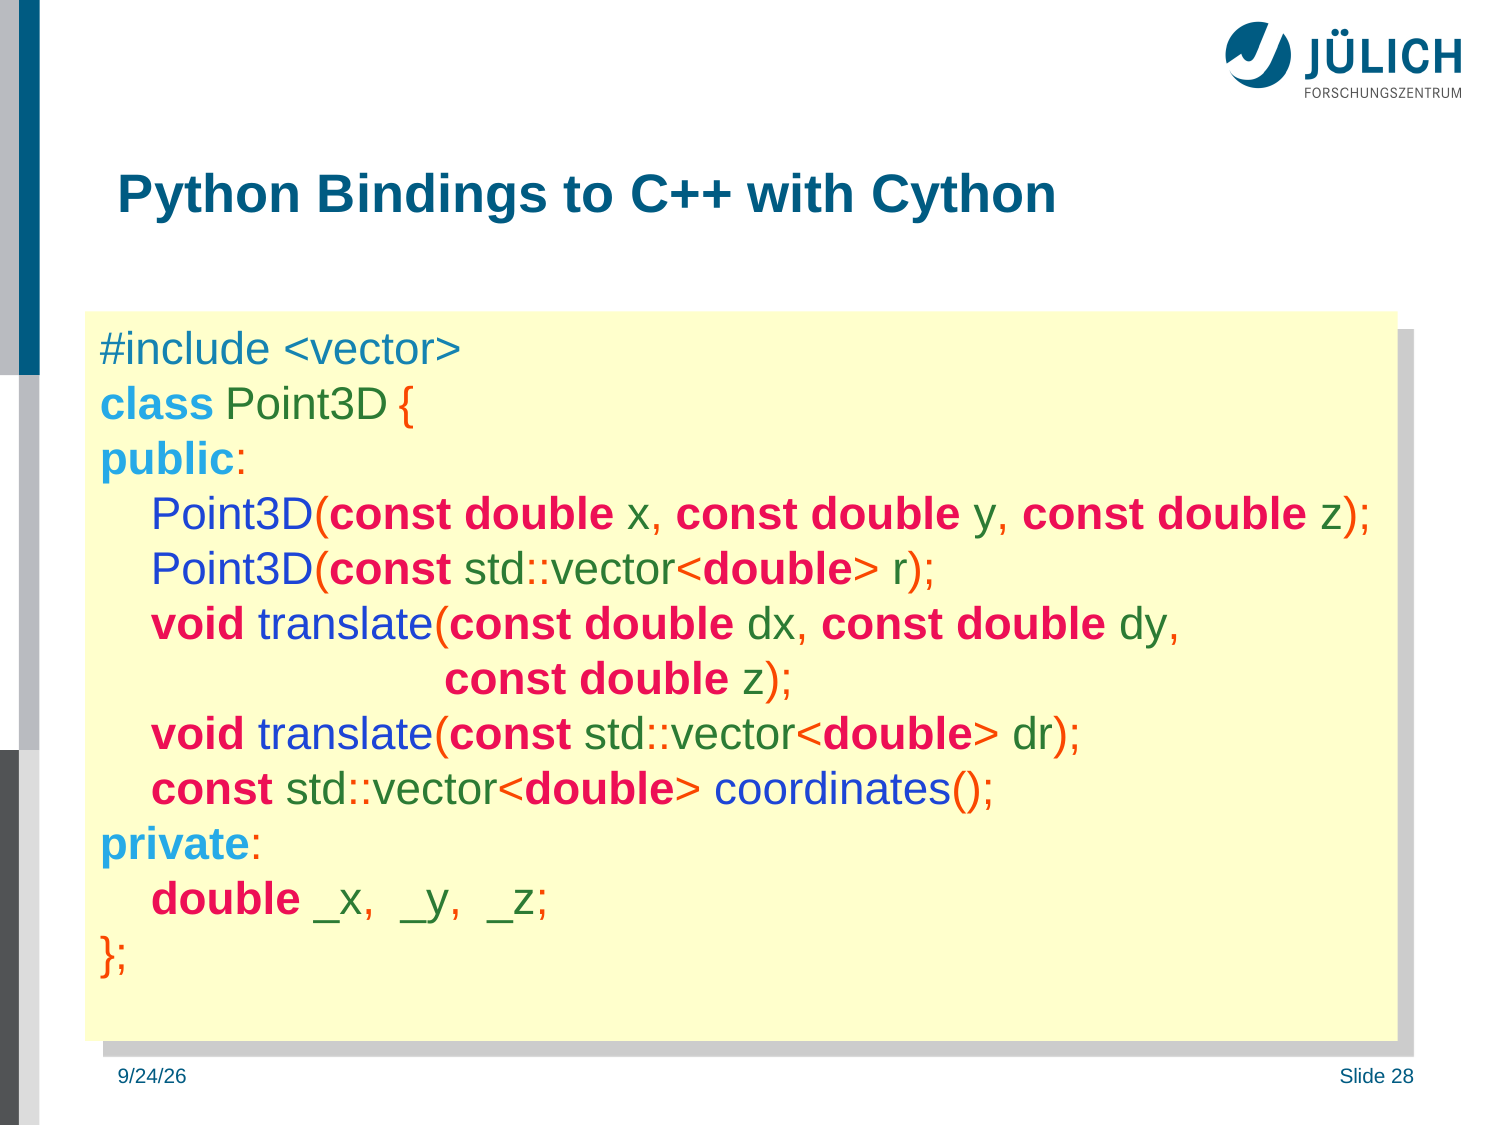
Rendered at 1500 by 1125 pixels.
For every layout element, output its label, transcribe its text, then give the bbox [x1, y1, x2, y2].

title Python Bindings to C++ with Cython [117, 99, 1393, 288]
picture [1224, 20, 1461, 98]
text_box #include <vector> class Point3D { public: Point3D(const double x, const double y, const double z); Point3D(const std::vector<double> r); void translate(const double dx, const double dy, const double z); void translate(const std::vector<double> dr); const std::vector<double> coordinates(); private: double _x, _y, _z; }; [85, 311, 1398, 1041]
